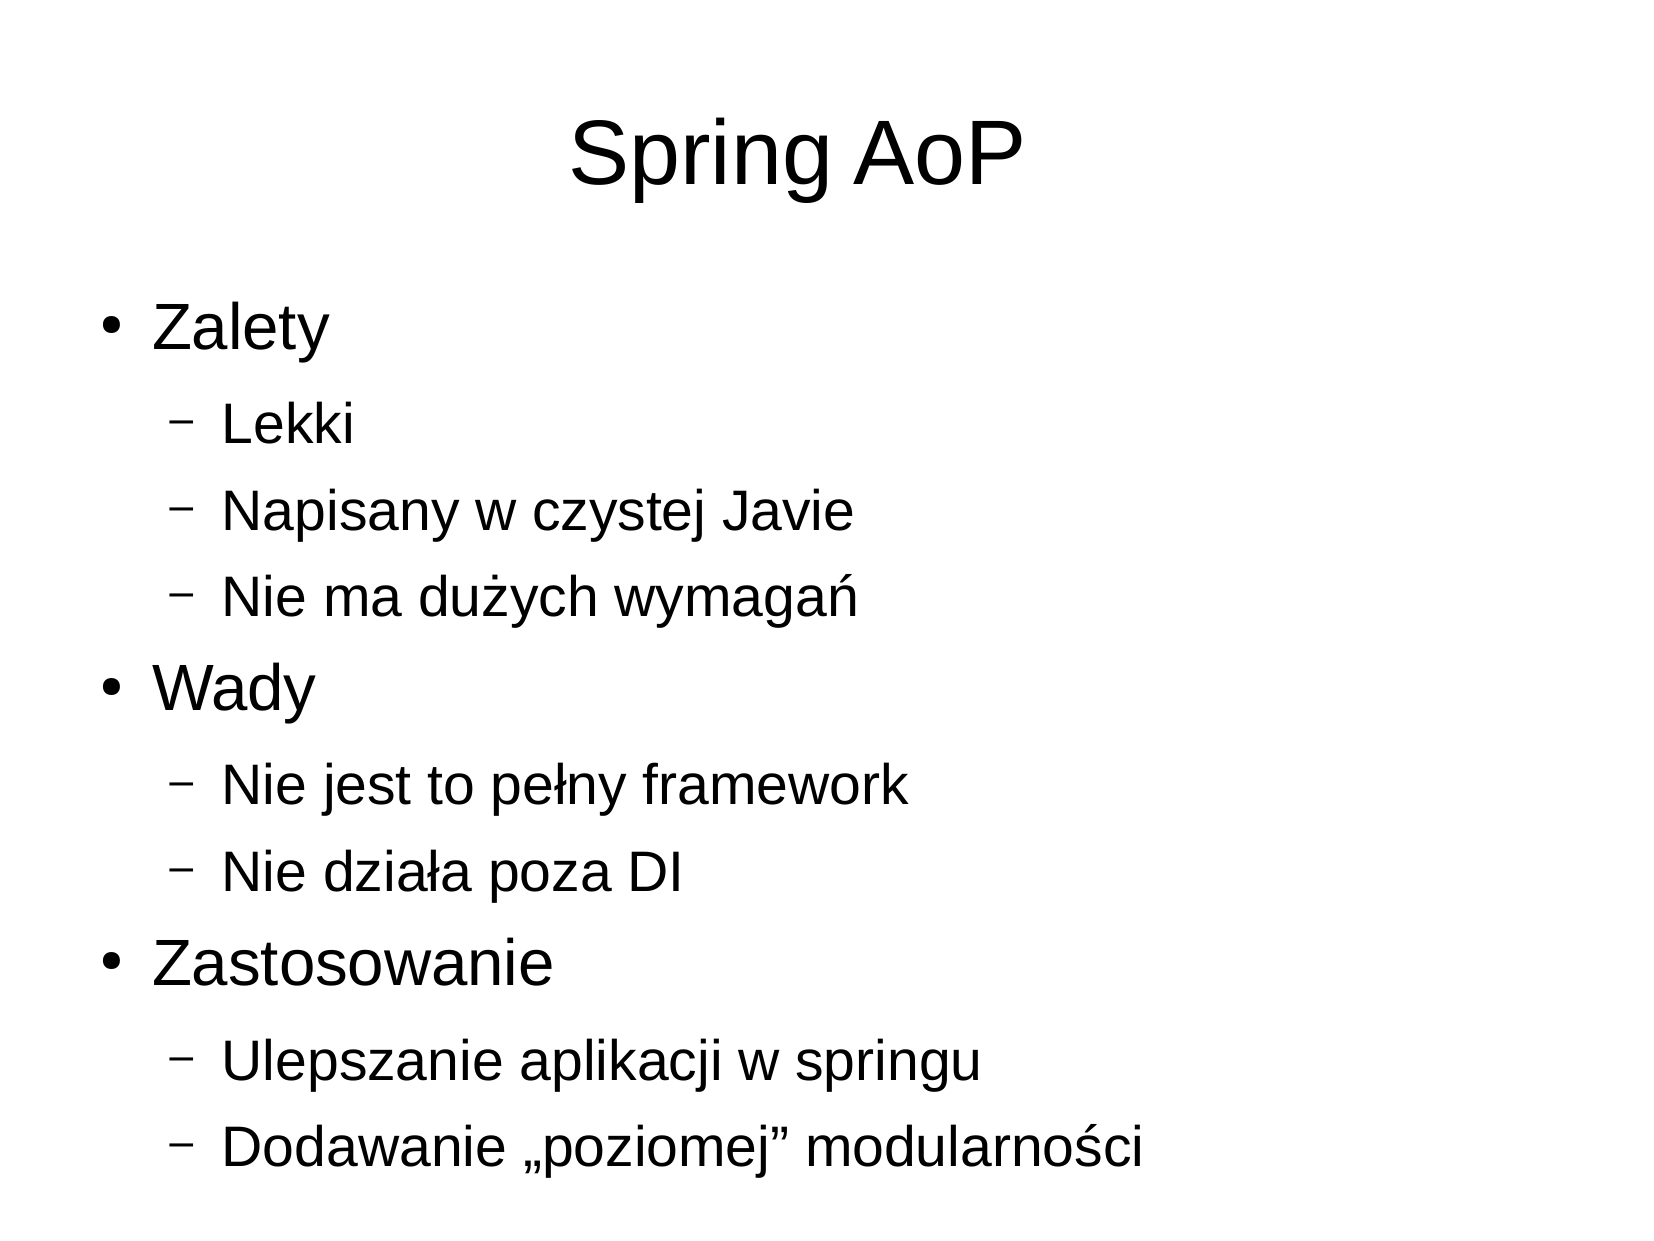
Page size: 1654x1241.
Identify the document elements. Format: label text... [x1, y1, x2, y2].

list Zalety Lekki Napisany w czystej Javie Nie ma dużych wymagań Wady Nie jest to pełny framework Nie działa poza DI Zastosowanie Ulepszanie aplikacji w springu Dodawanie „poziomej” modularności [82, 290, 1571, 1182]
title Spring AoP [82, 49, 1571, 257]
